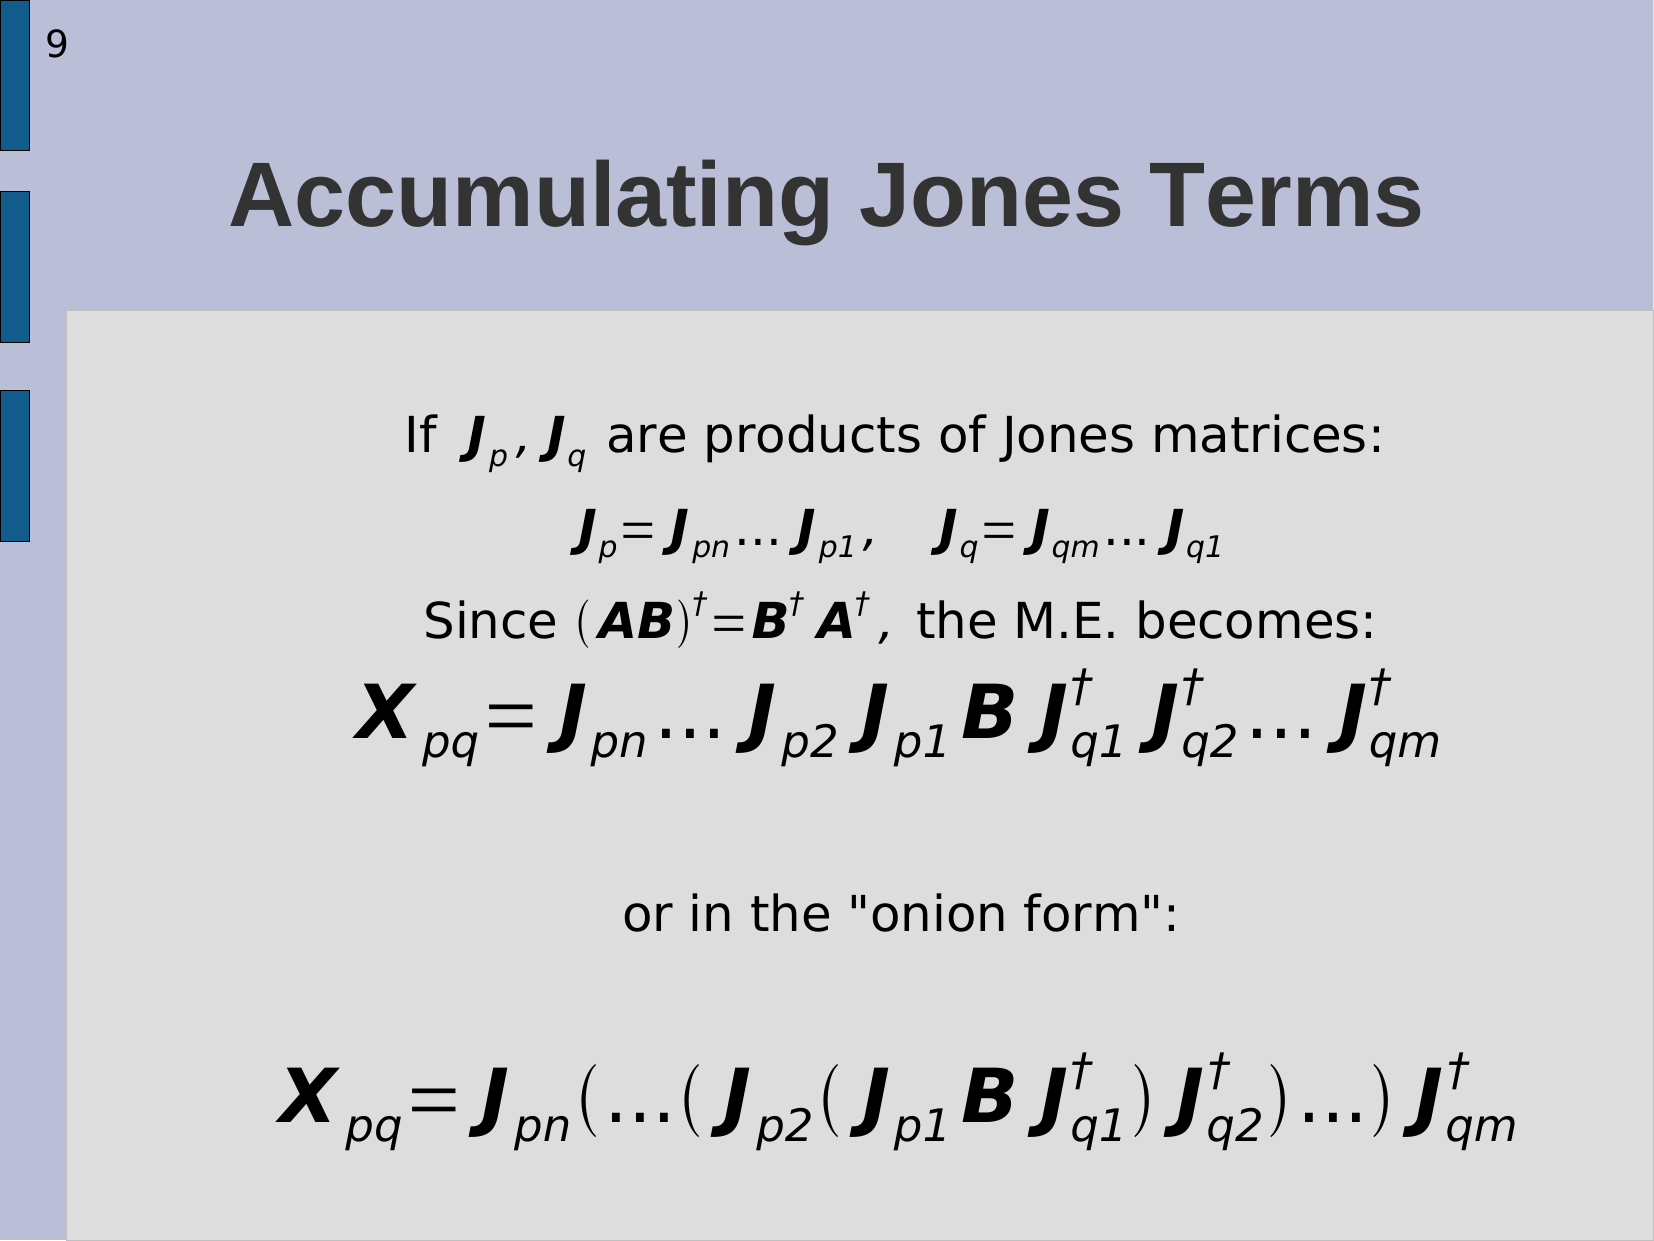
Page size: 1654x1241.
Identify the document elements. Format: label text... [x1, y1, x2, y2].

title Accumulating Jones Terms [121, 91, 1534, 299]
text_box <number> [32, 15, 267, 89]
chart [265, 383, 1525, 1152]
